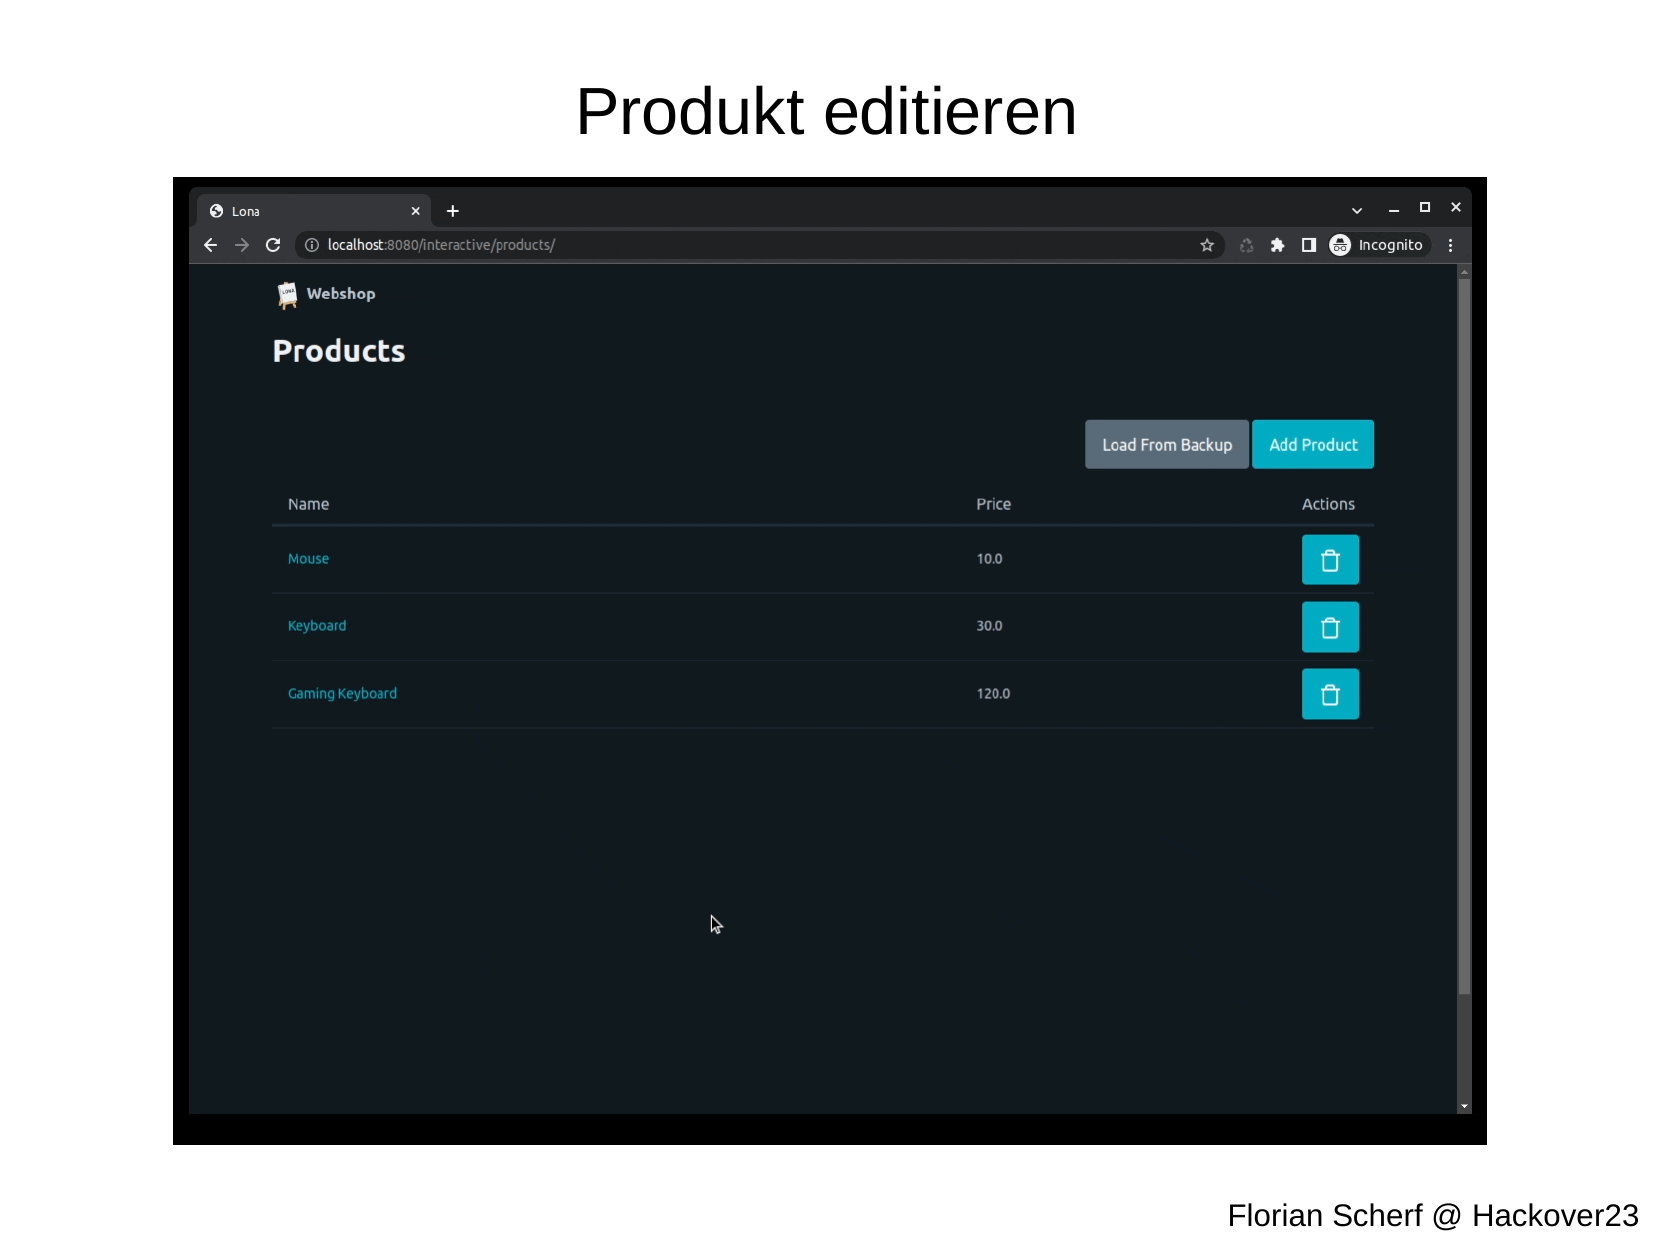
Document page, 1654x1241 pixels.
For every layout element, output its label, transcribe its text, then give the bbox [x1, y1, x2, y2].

title Produkt editieren [82, 8, 1571, 216]
list Florian Scherf @ Hackover23 [1156, 1198, 1654, 1241]
picture [173, 177, 1487, 1145]
